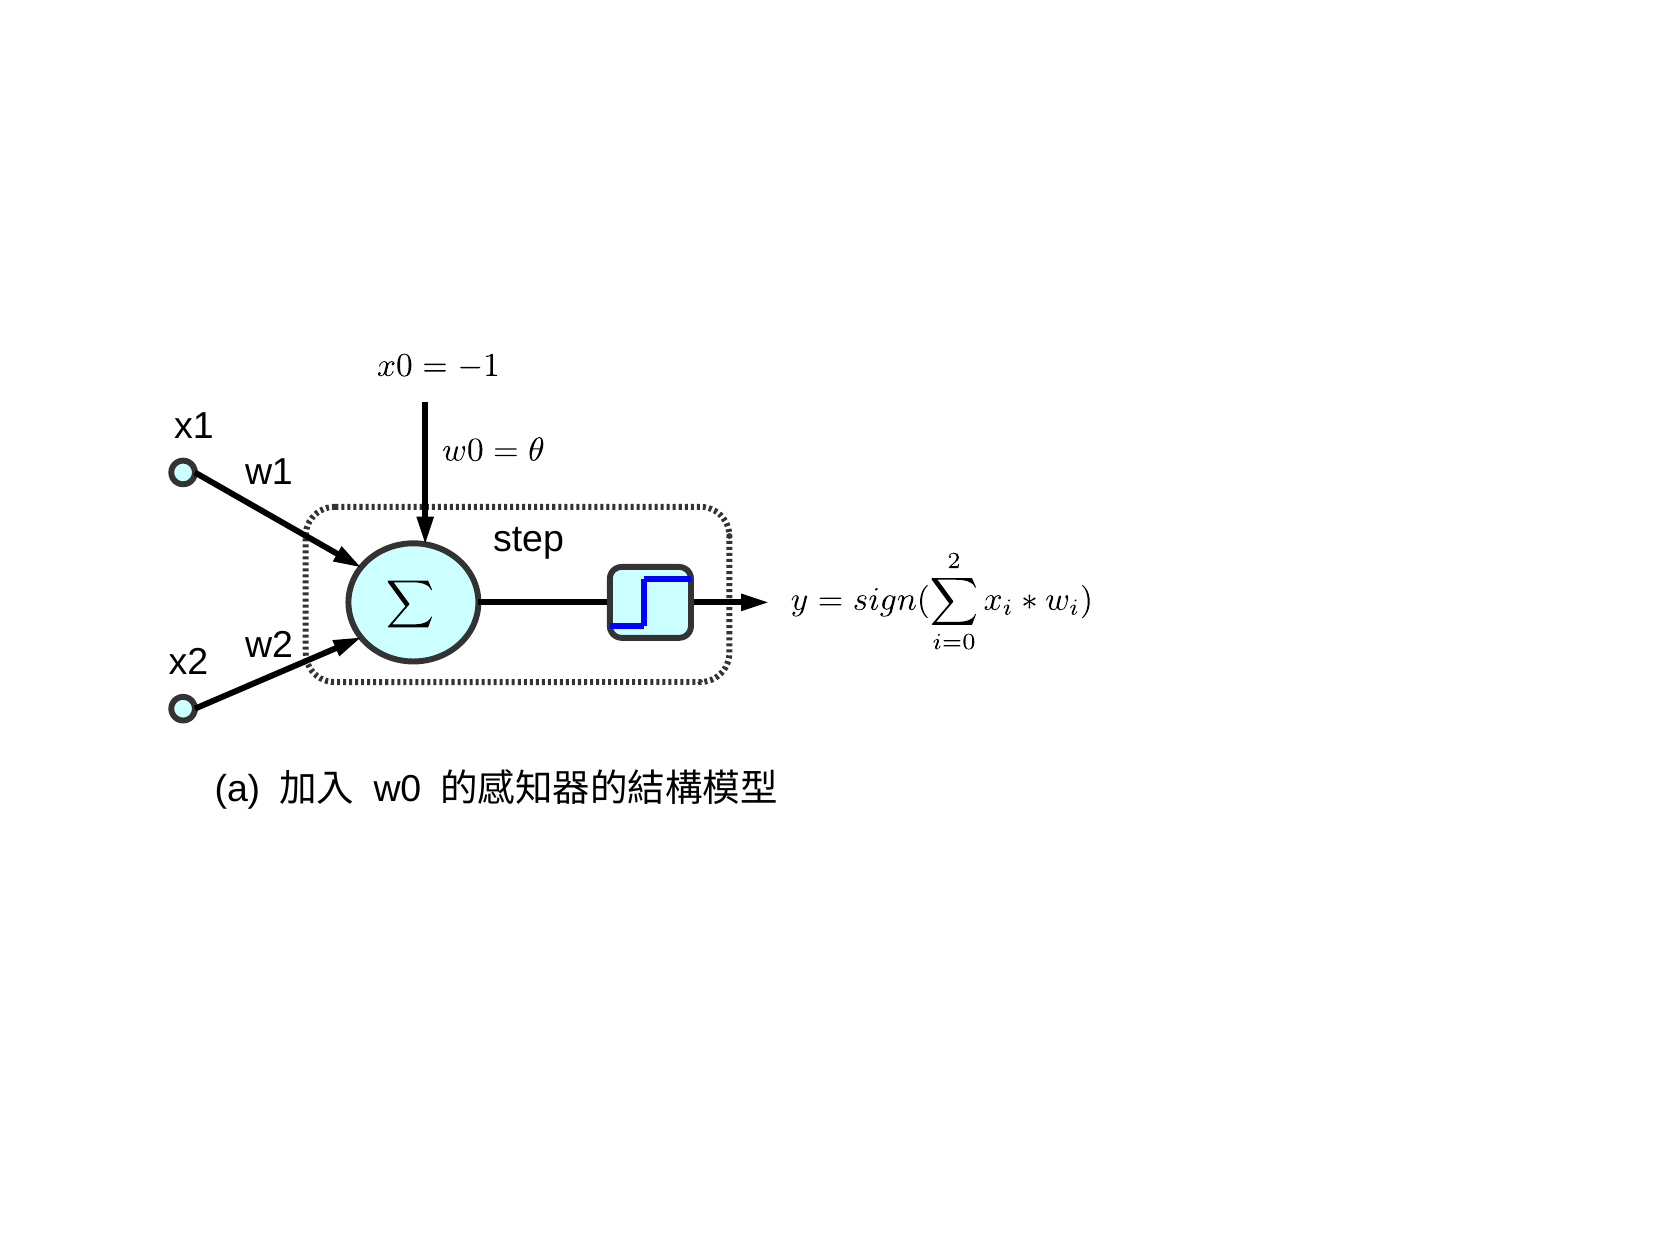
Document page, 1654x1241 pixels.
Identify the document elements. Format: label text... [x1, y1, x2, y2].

text_box x1 [159, 396, 229, 454]
text_box [171, 699, 195, 721]
text_box w2 [230, 616, 308, 674]
picture [387, 580, 433, 628]
text_box (a) 加入 w0 的感知器的結構模型 [199, 750, 792, 813]
picture [443, 437, 544, 462]
text_box [171, 460, 195, 485]
picture [791, 552, 1090, 650]
text_box w1 [230, 442, 307, 500]
text_box [305, 506, 730, 683]
text_box x2 [153, 632, 223, 699]
text_box step [478, 510, 579, 567]
picture [377, 353, 498, 377]
